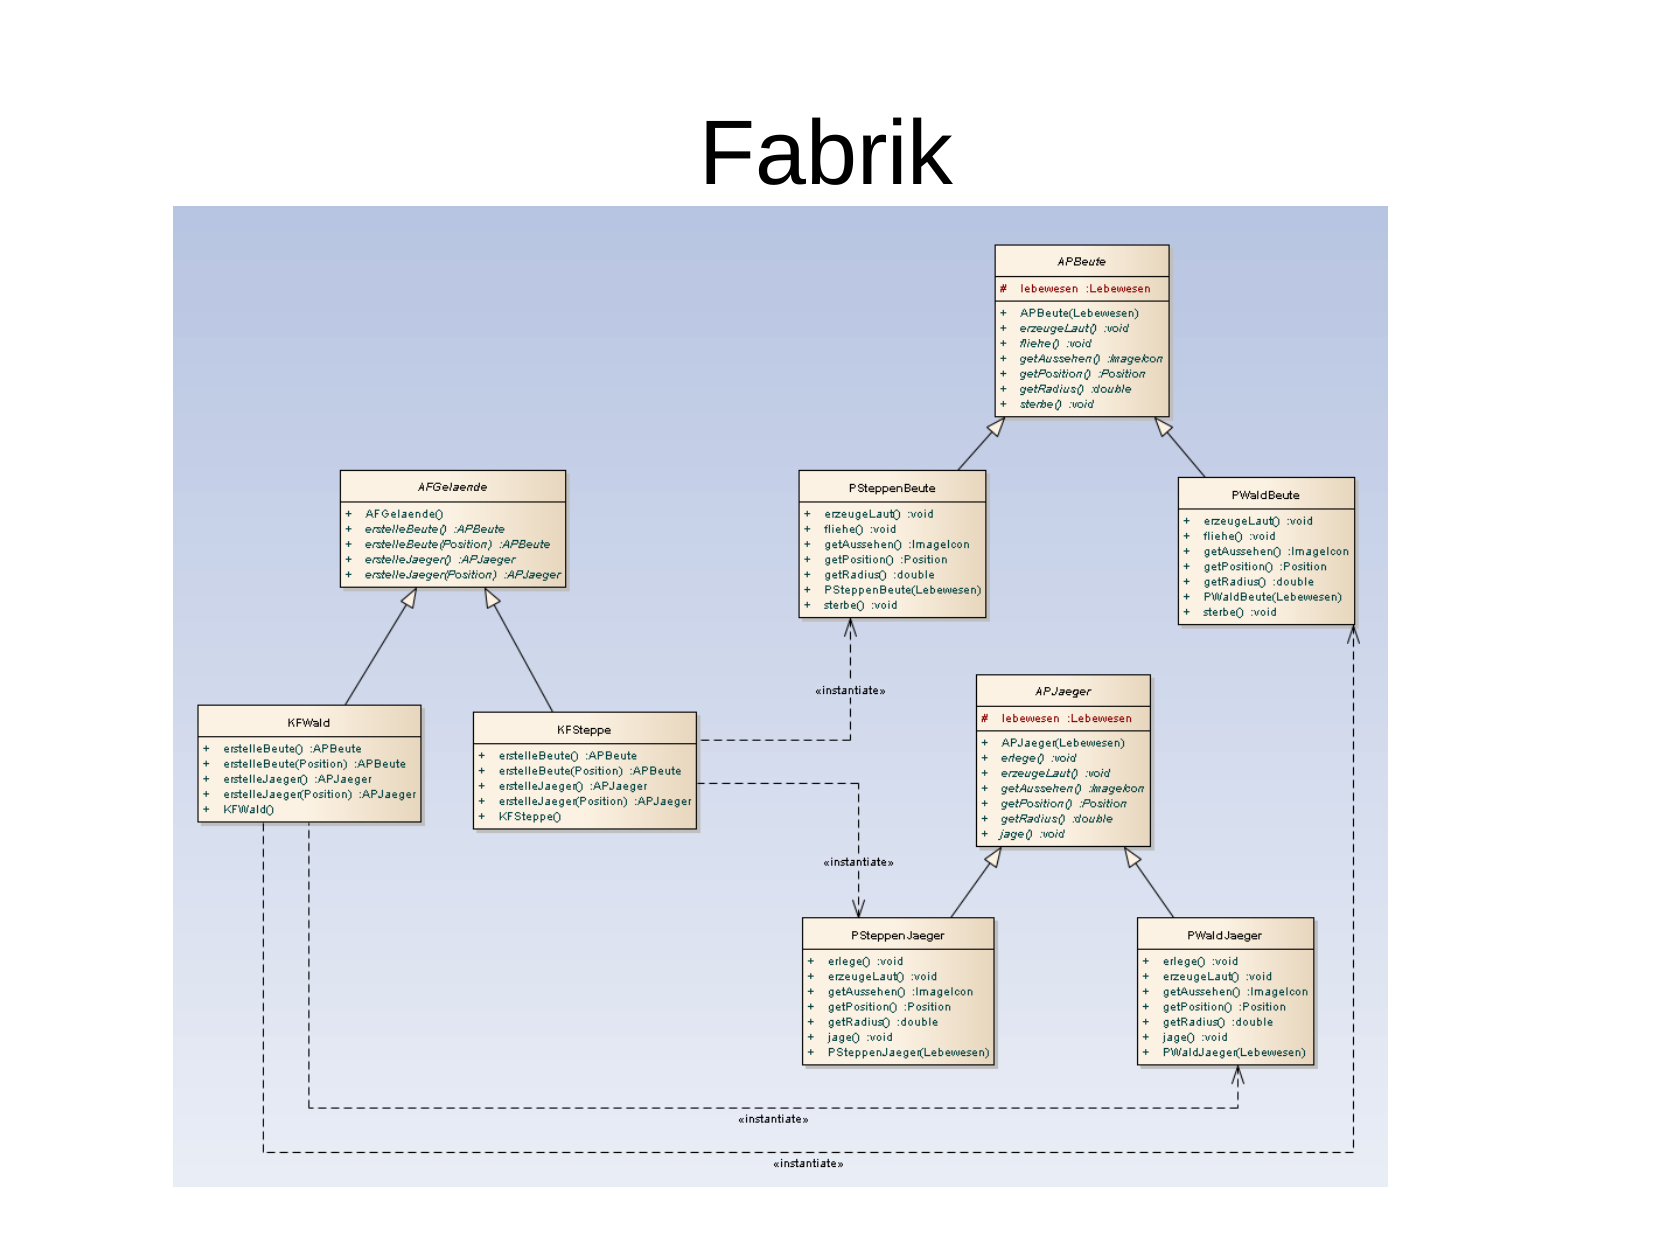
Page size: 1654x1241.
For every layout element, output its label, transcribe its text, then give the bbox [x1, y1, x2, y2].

title Fabrik [82, 49, 1571, 257]
picture [173, 206, 1388, 1187]
